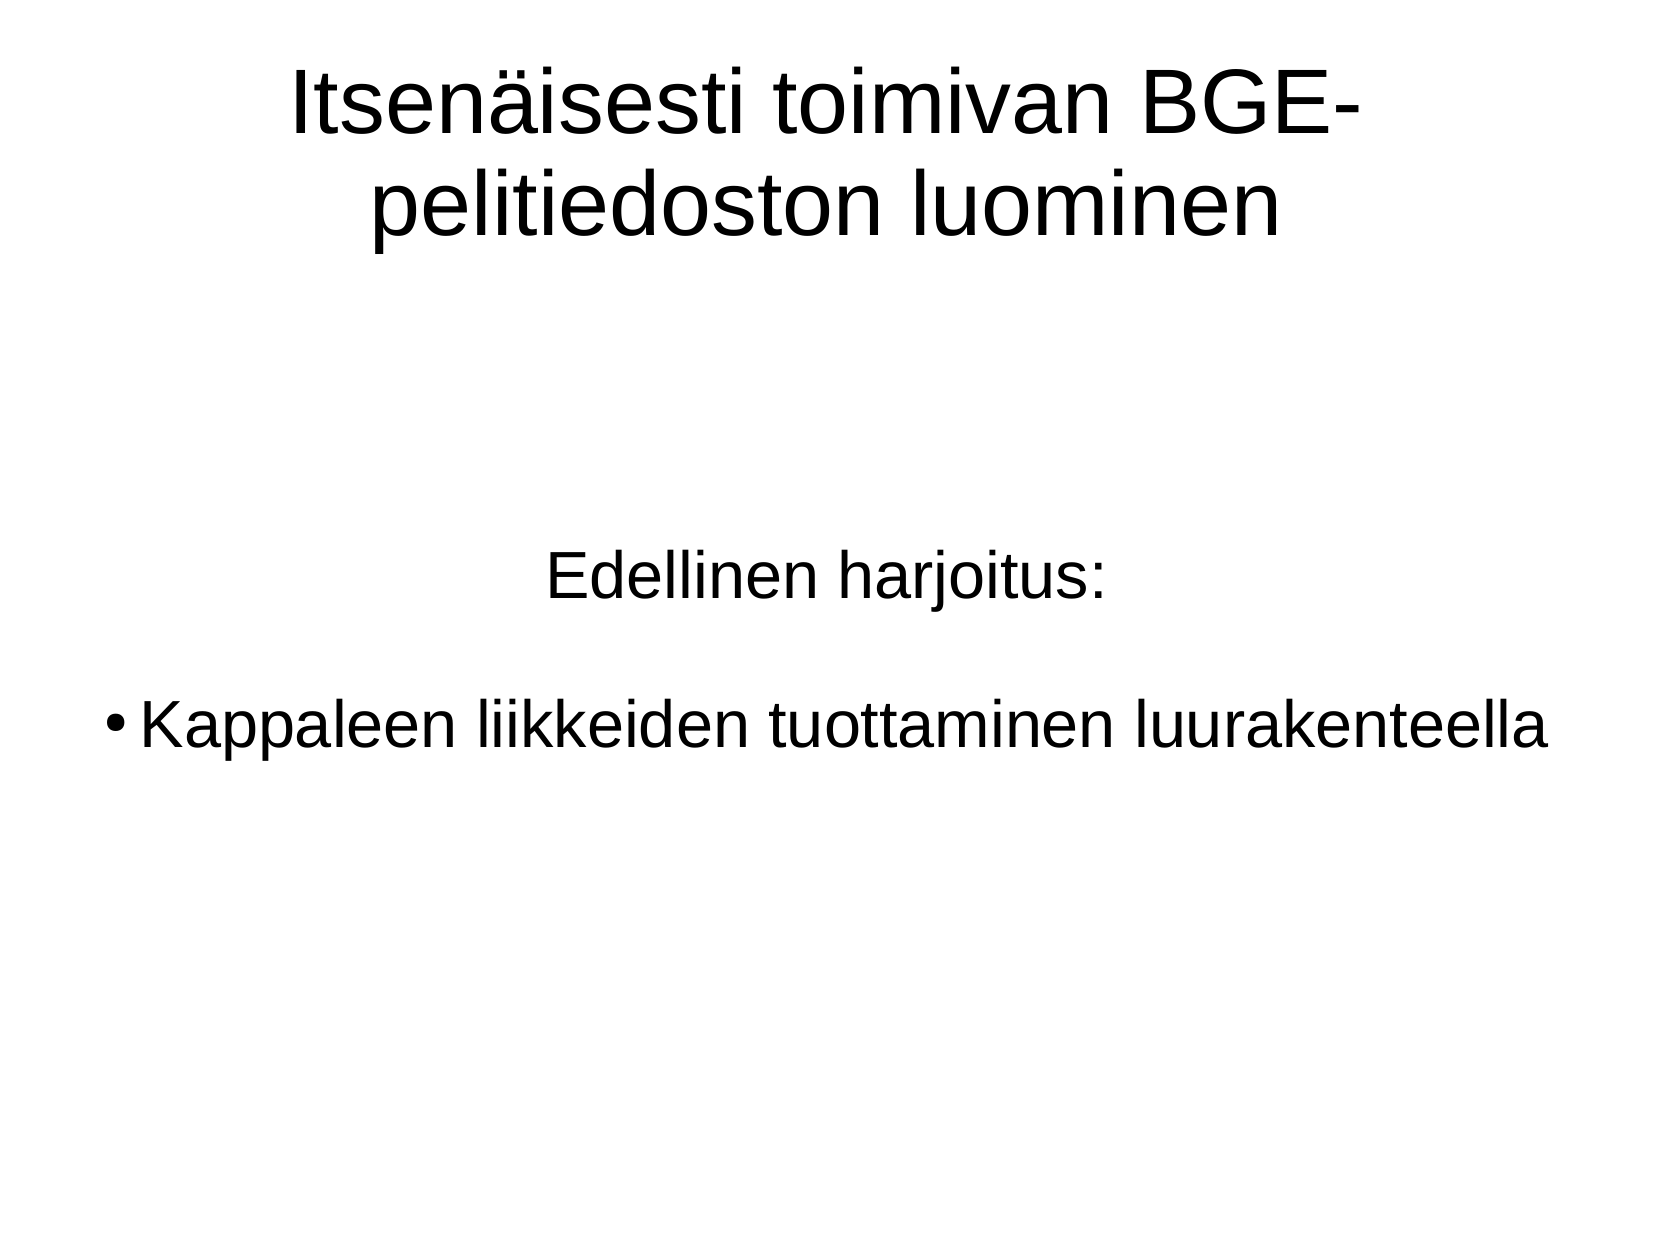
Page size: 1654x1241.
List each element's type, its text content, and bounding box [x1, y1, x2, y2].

title Itsenäisesti toimivan BGE-pelitiedoston luominen [82, 49, 1571, 257]
subtitle Edellinen harjoitus: Kappaleen liikkeiden tuottaminen luurakenteella [82, 290, 1571, 1010]
